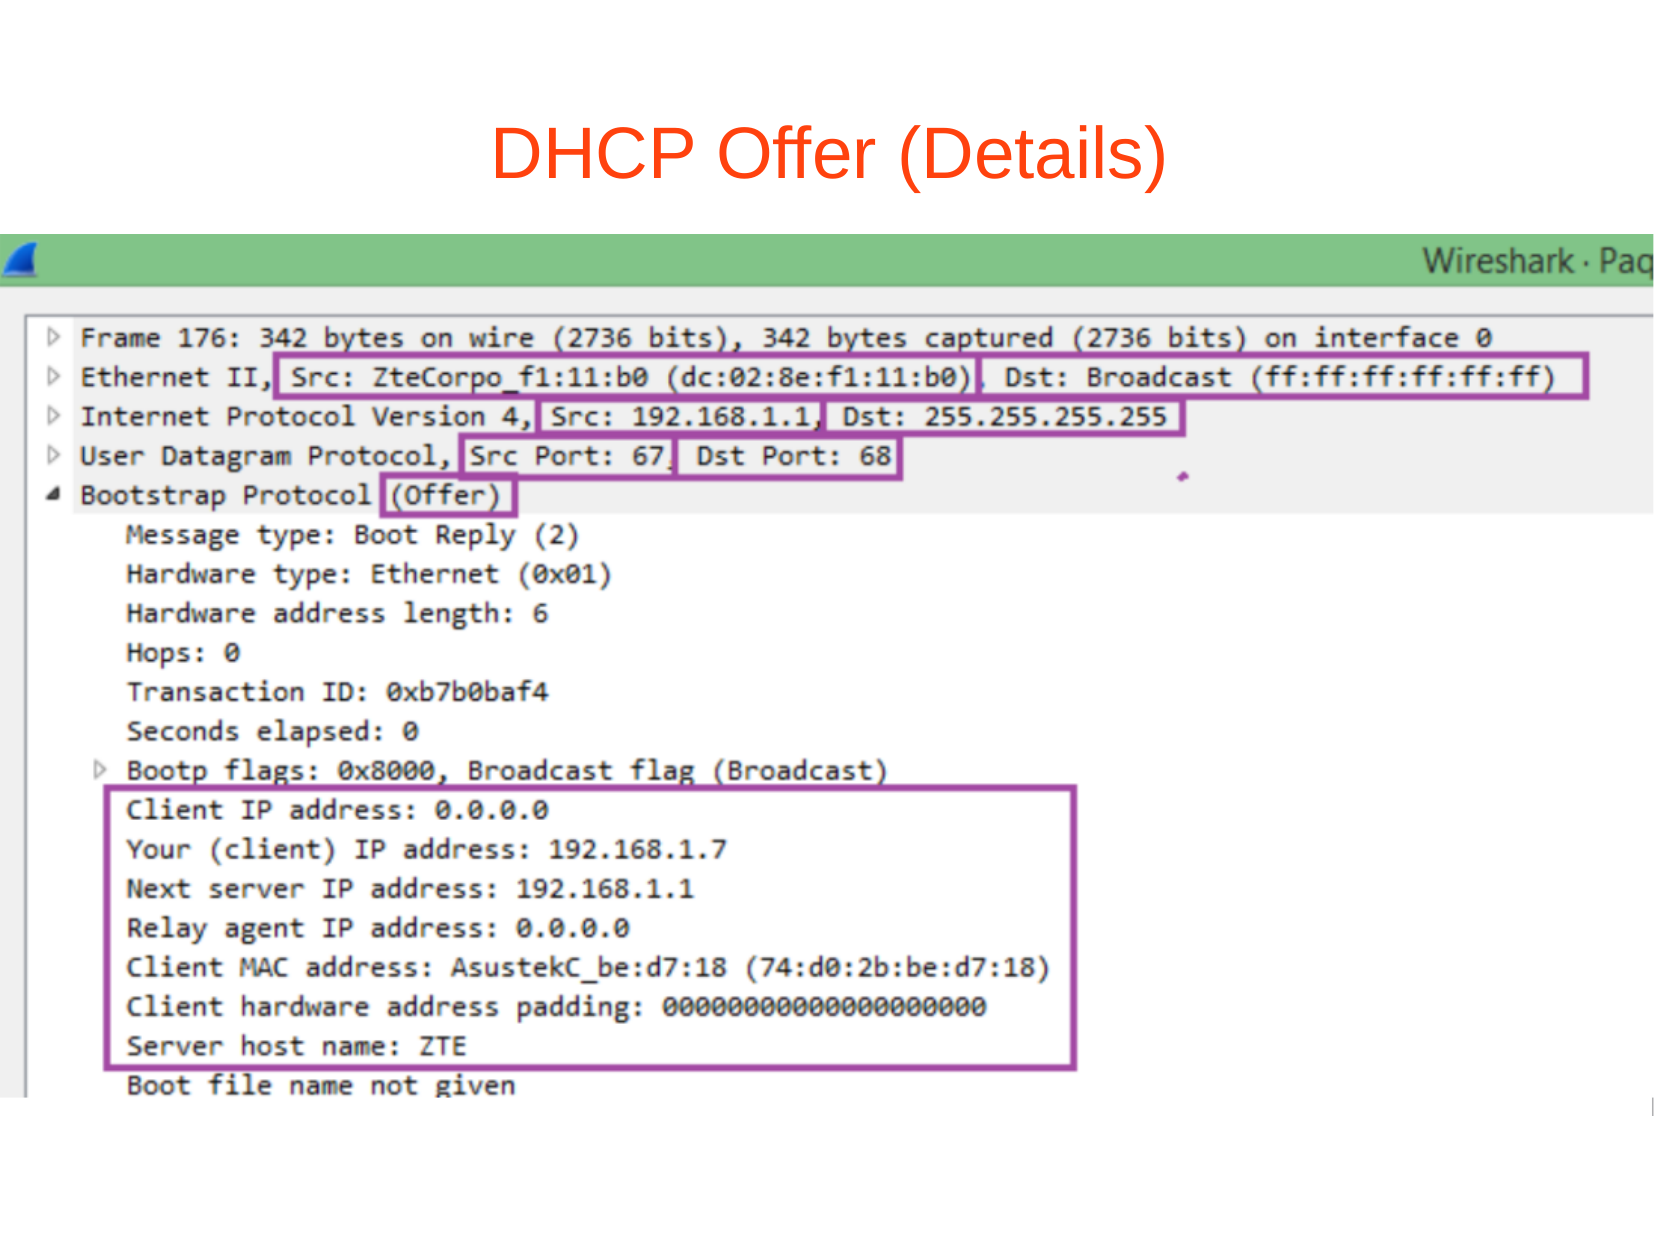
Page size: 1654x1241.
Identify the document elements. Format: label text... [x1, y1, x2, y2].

picture [0, 234, 1654, 1116]
title DHCP Offer (Details) [0, 49, 1654, 234]
